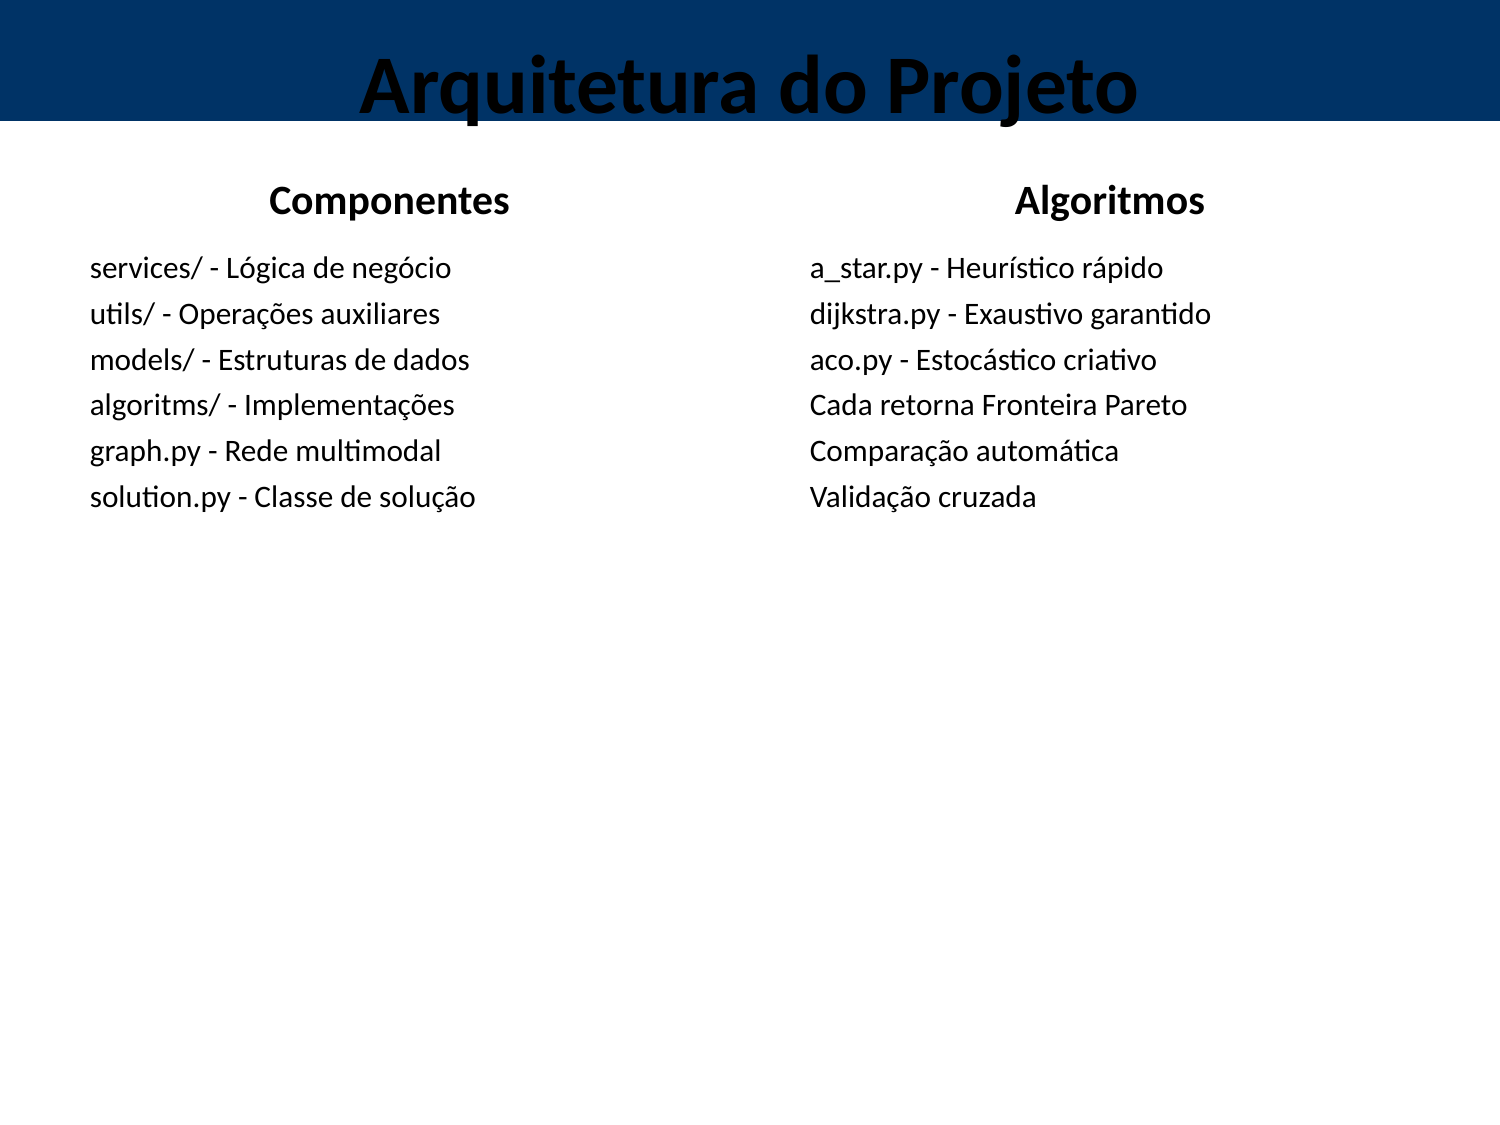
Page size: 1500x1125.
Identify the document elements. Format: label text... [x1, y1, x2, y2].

text_box a_star.py - Heurístico rápido dijkstra.py - Exaustivo garantido aco.py - Estocástico criativo Cada retorna Fronteira Pareto Comparação automática Validação cruzada [794, 239, 1425, 522]
text_box Arquitetura do Projeto [345, 22, 1155, 138]
text_box Componentes [254, 164, 526, 230]
text_box [0, 0, 1500, 120]
text_box Algoritmos [1000, 164, 1220, 230]
text_box services/ - Lógica de negócio utils/ - Operações auxiliares models/ - Estruturas de dados algoritms/ - Implementações graph.py - Rede multimodal solution.py - Classe de solução [74, 239, 705, 522]
